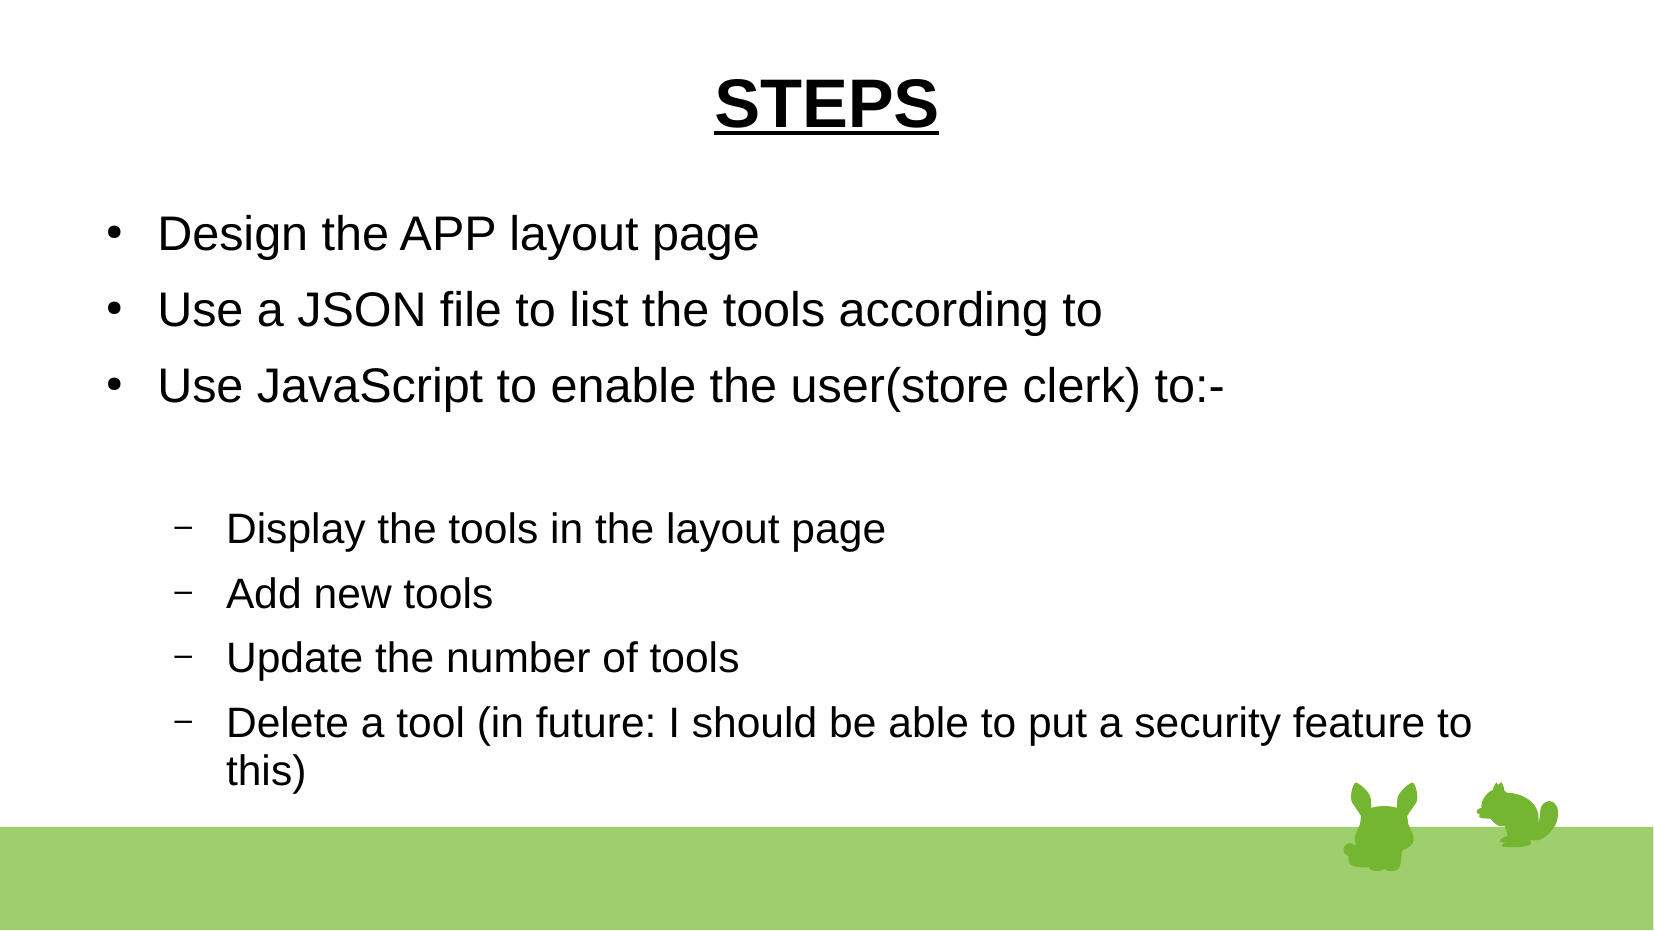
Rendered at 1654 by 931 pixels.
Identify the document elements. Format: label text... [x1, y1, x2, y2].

list Design the APP layout page Use a JSON file to list the tools according to Use JavaScript to enable the user(store clerk) to:- Display the tools in the layout page Add new tools Update the number of tools Delete a tool (in future: I should be able to put a security feature to this) [88, 206, 1565, 798]
title STEPS [88, 29, 1565, 178]
